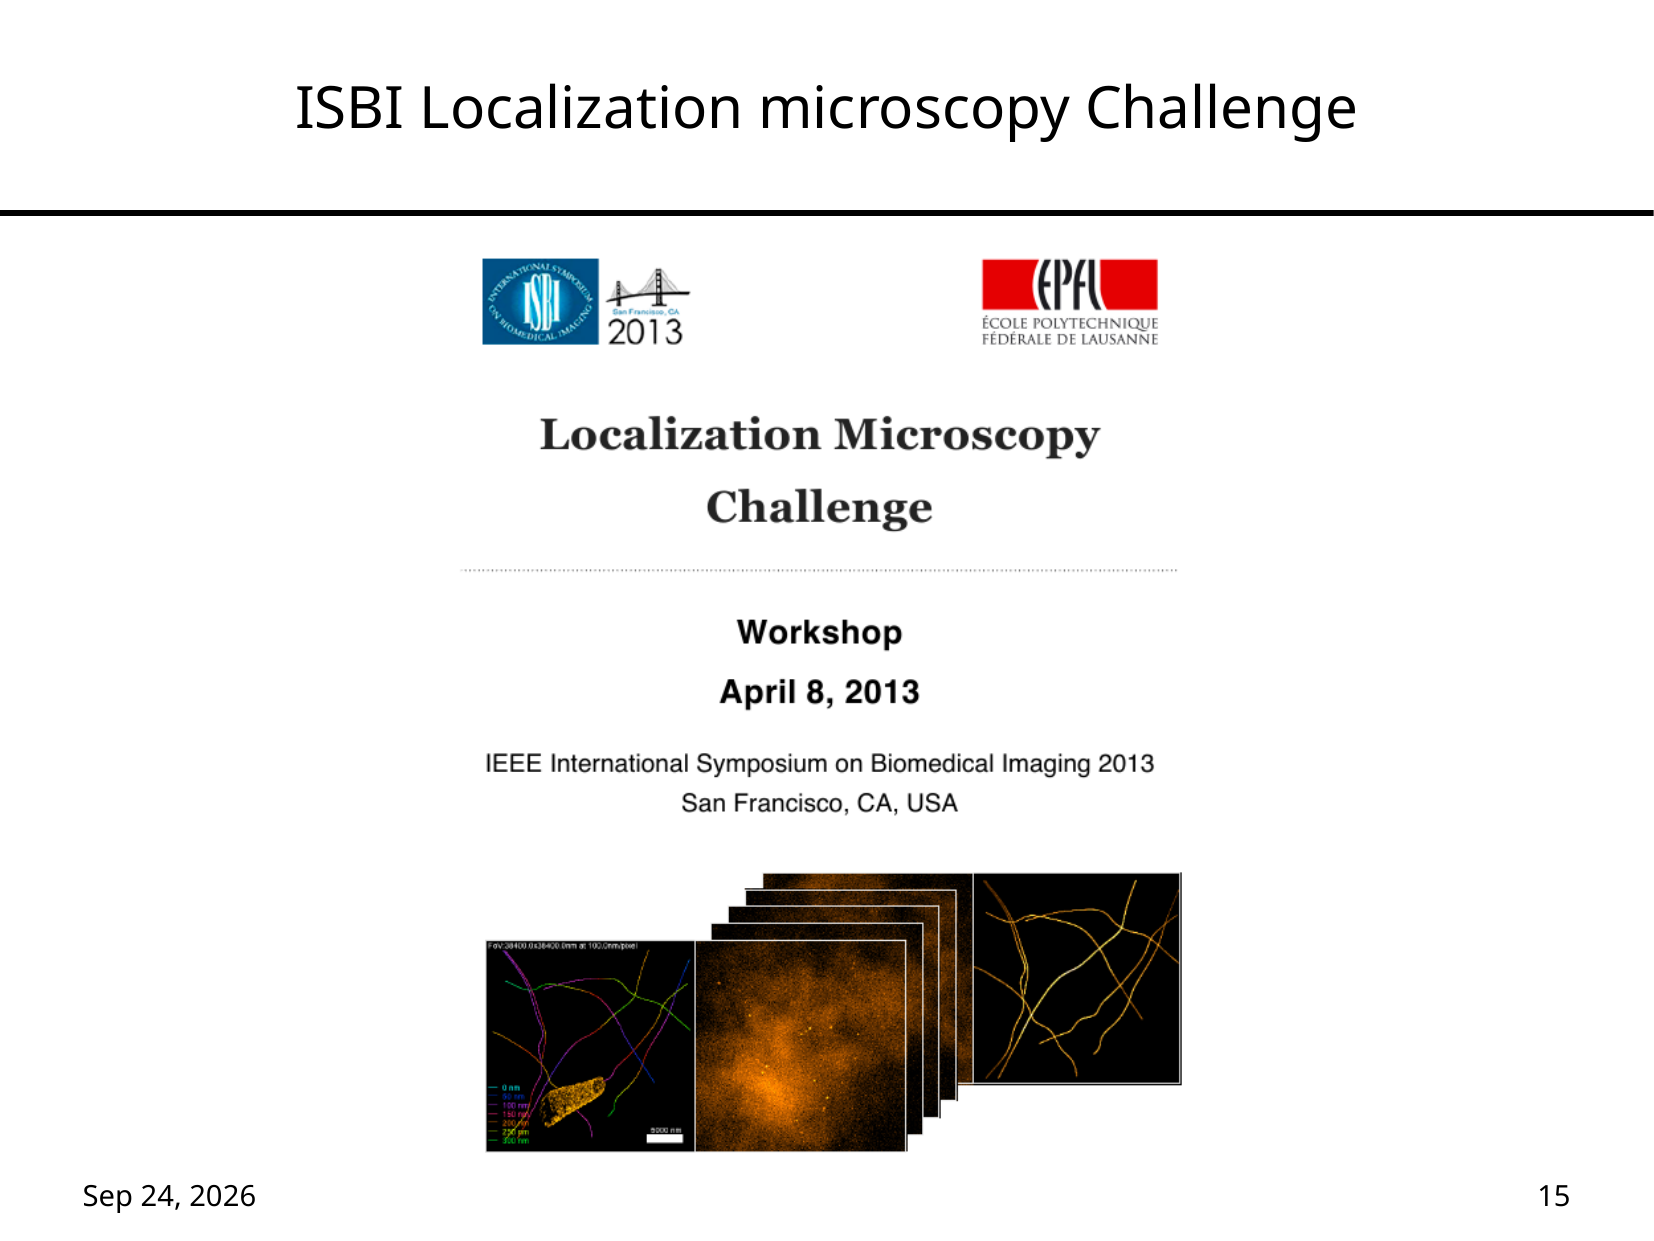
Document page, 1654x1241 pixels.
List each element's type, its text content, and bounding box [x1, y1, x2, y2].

title ISBI Localization microscopy Challenge [82, 2, 1571, 210]
picture [439, 231, 1215, 1183]
